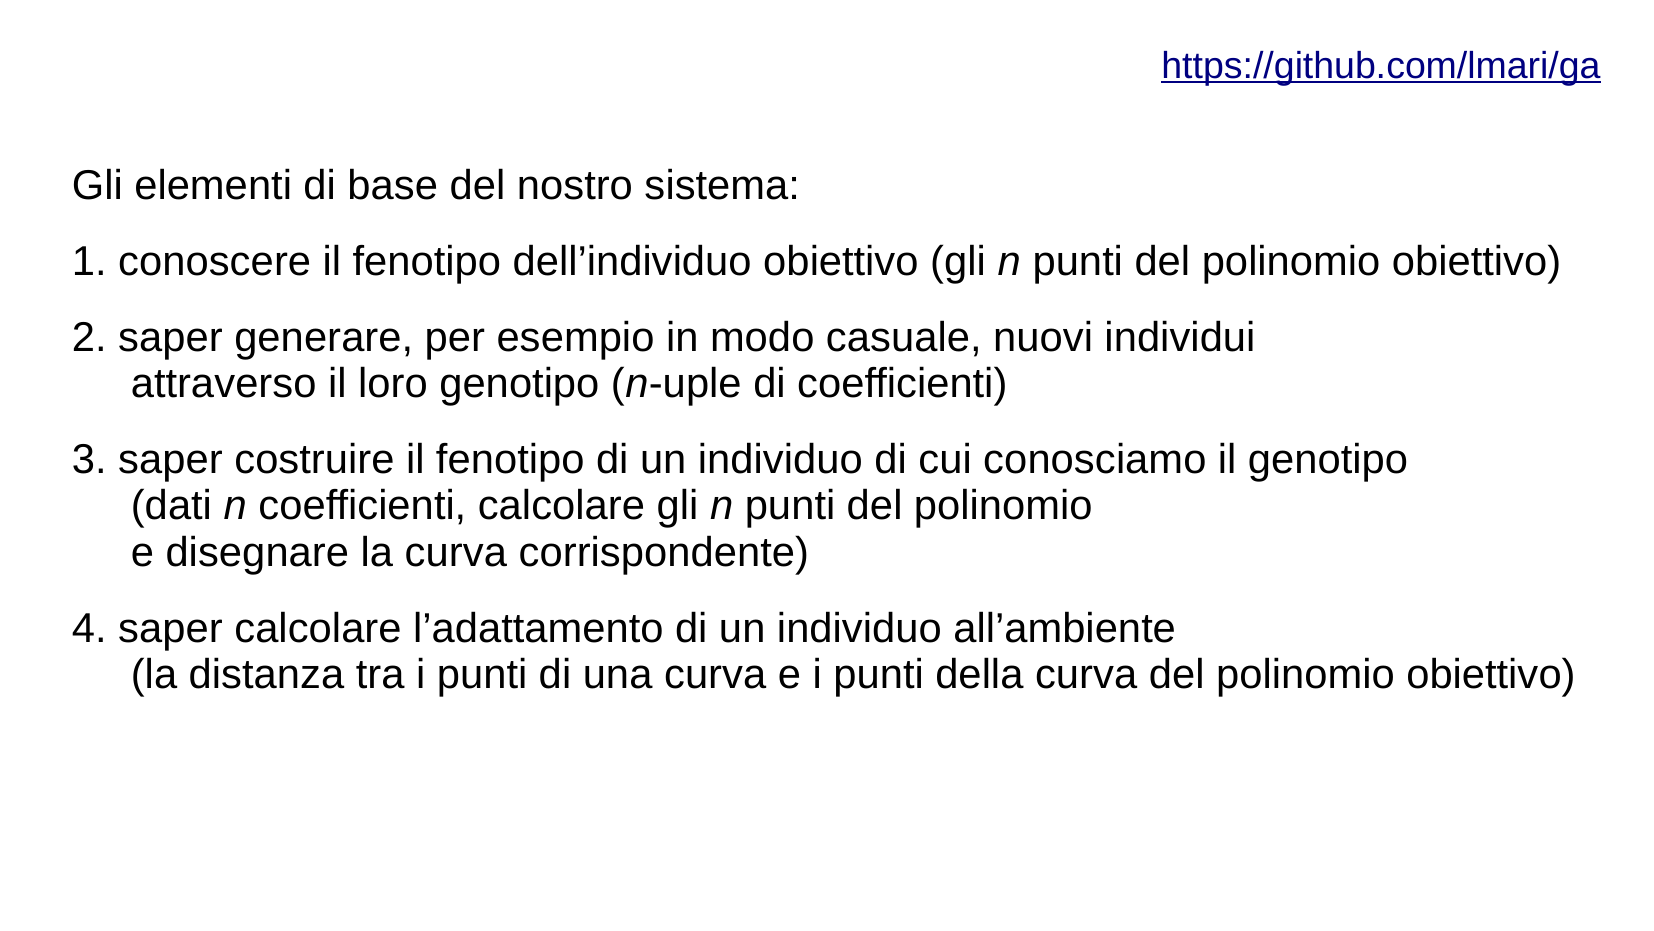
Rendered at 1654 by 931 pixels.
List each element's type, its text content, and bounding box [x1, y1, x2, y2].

text_box https://github.com/lmari/ga [1146, 37, 1648, 106]
list Gli elementi di base del nostro sistema: 1. conoscere il fenotipo dell’individuo obiettivo (gli n punti del polinomio obiettivo) 2. saper generare, per esempio in modo casuale, nuovi individui attraverso il loro genotipo (n-uple di coefficienti) 3. saper costruire il fenotipo di un individuo di cui conosciamo il genotipo (dati n coefficienti, calcolare gli n punti del polinomio e disegnare la curva corrispondente) 4. saper calcolare l’adattamento di un individuo all’ambiente (la distanza tra i punti di una curva e i punti della curva del polinomio obiettivo) [71, 161, 1582, 776]
